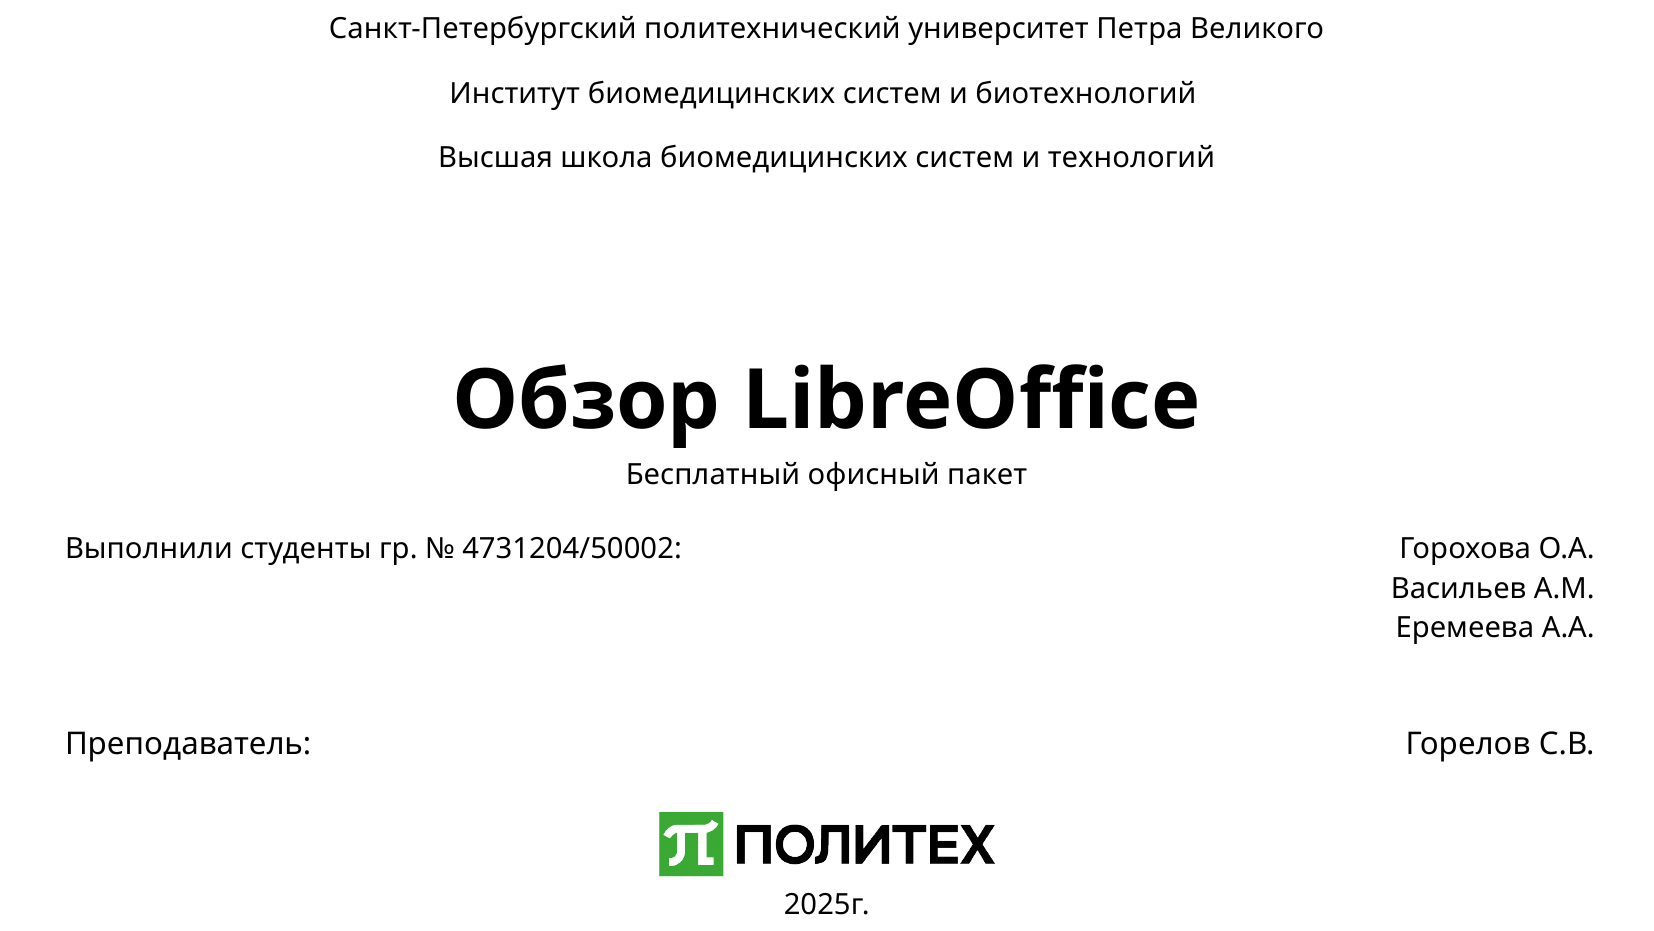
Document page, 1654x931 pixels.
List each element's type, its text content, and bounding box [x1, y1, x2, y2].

text_box Обзор LibreOffice Бесплатный офисный пакет [0, 332, 1654, 532]
table_cell Преподаватель: [59, 715, 1202, 863]
table_header Горохова О.А. Васильев А.М. Еремеева А.А. [1202, 521, 1601, 715]
text_box 2025г. [0, 875, 1654, 931]
text_box Санкт-Петербургский политехнический университет Петра Великого Институт биомедицинских систем и биотехнологий Высшая школа биомедицинских систем и технологий [0, 0, 1654, 249]
picture [620, 772, 1034, 875]
table_header Выполнили студенты гр. № 4731204/50002: [59, 521, 1202, 715]
table_cell Горелов С.В. [1202, 715, 1601, 863]
